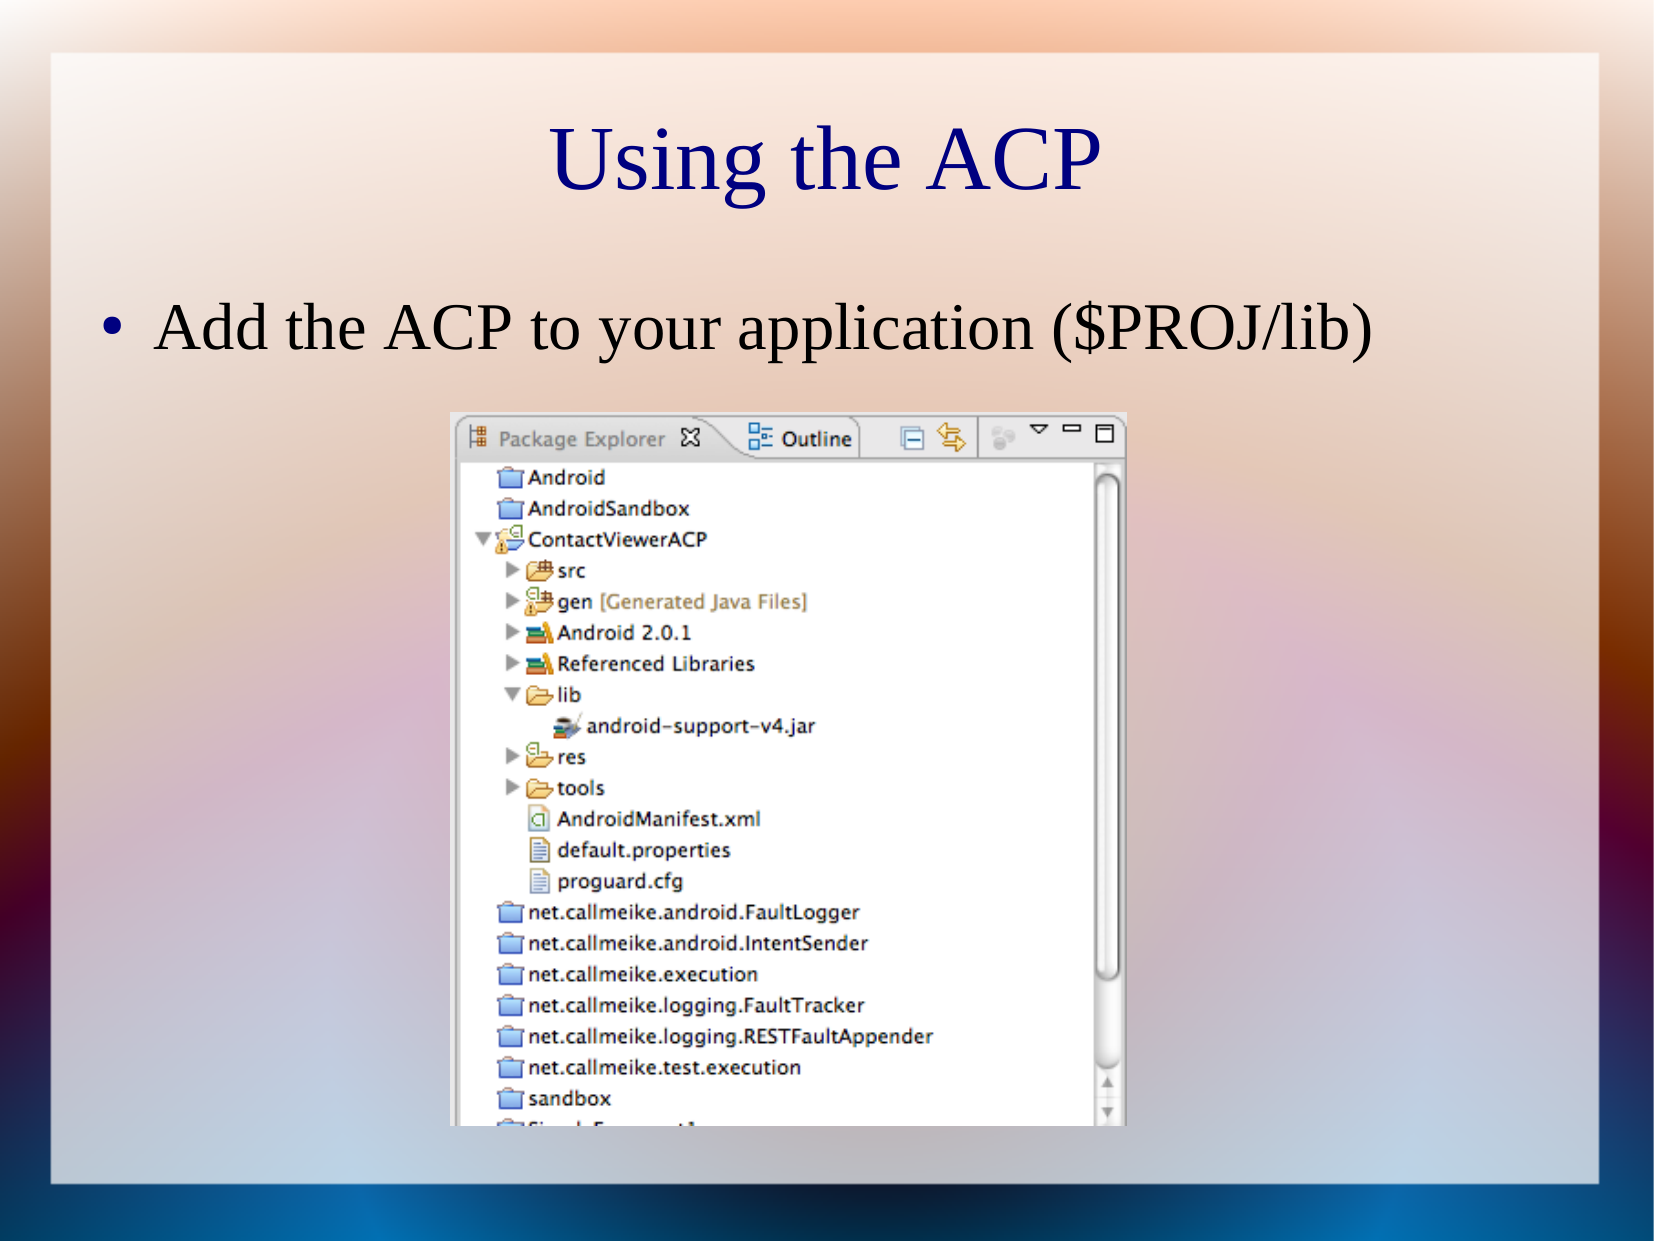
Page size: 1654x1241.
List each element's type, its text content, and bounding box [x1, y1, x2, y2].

list Add the ACP to your application ($PROJ/lib) [82, 290, 1571, 1034]
picture [0, 0, 1654, 1241]
title Using the ACP [82, 55, 1571, 263]
